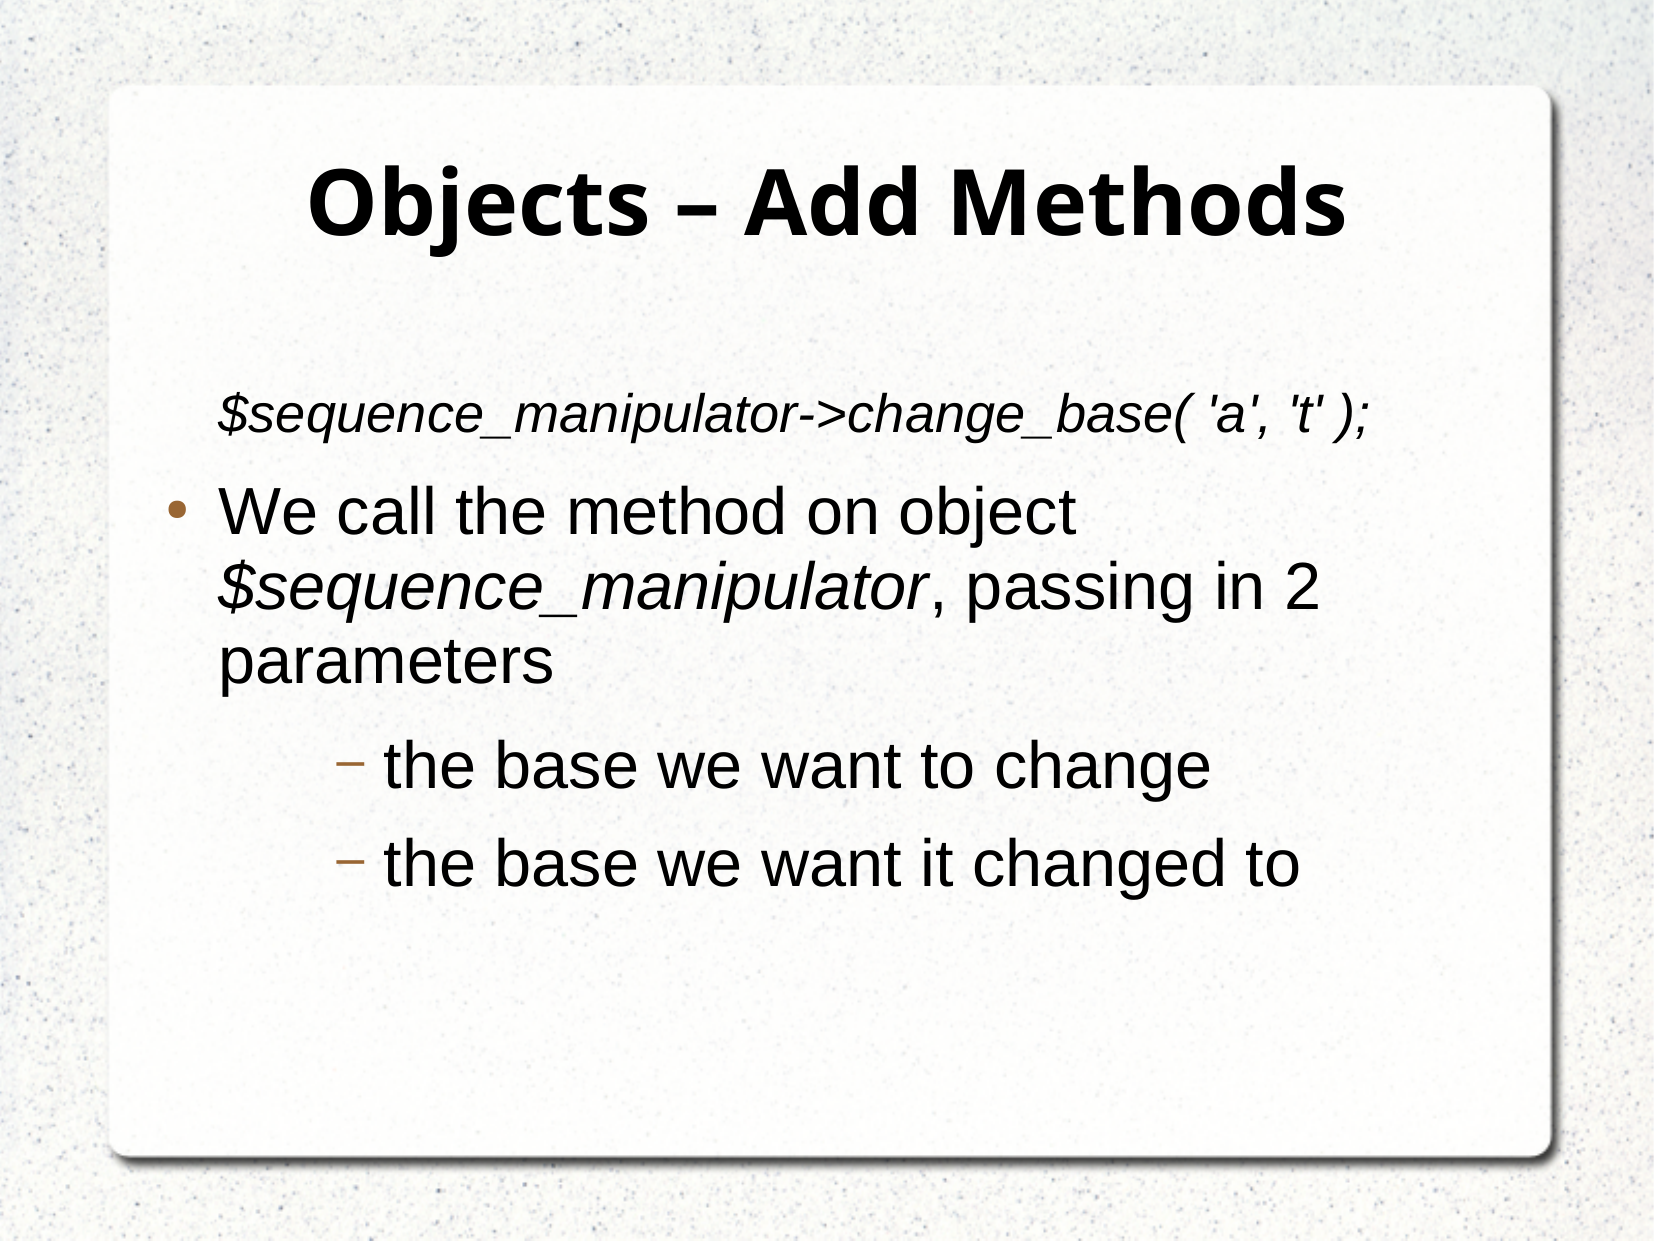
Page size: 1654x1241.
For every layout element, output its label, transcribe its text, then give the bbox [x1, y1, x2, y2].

title Objects – Add Methods [118, 96, 1536, 304]
picture [0, 0, 1654, 1241]
list $sequence_manipulator->change_base( 'a', 't' ); We call the method on object $sequence_manipulator, passing in 2 parameters the base we want to change the base we want it changed to [147, 383, 1506, 1019]
